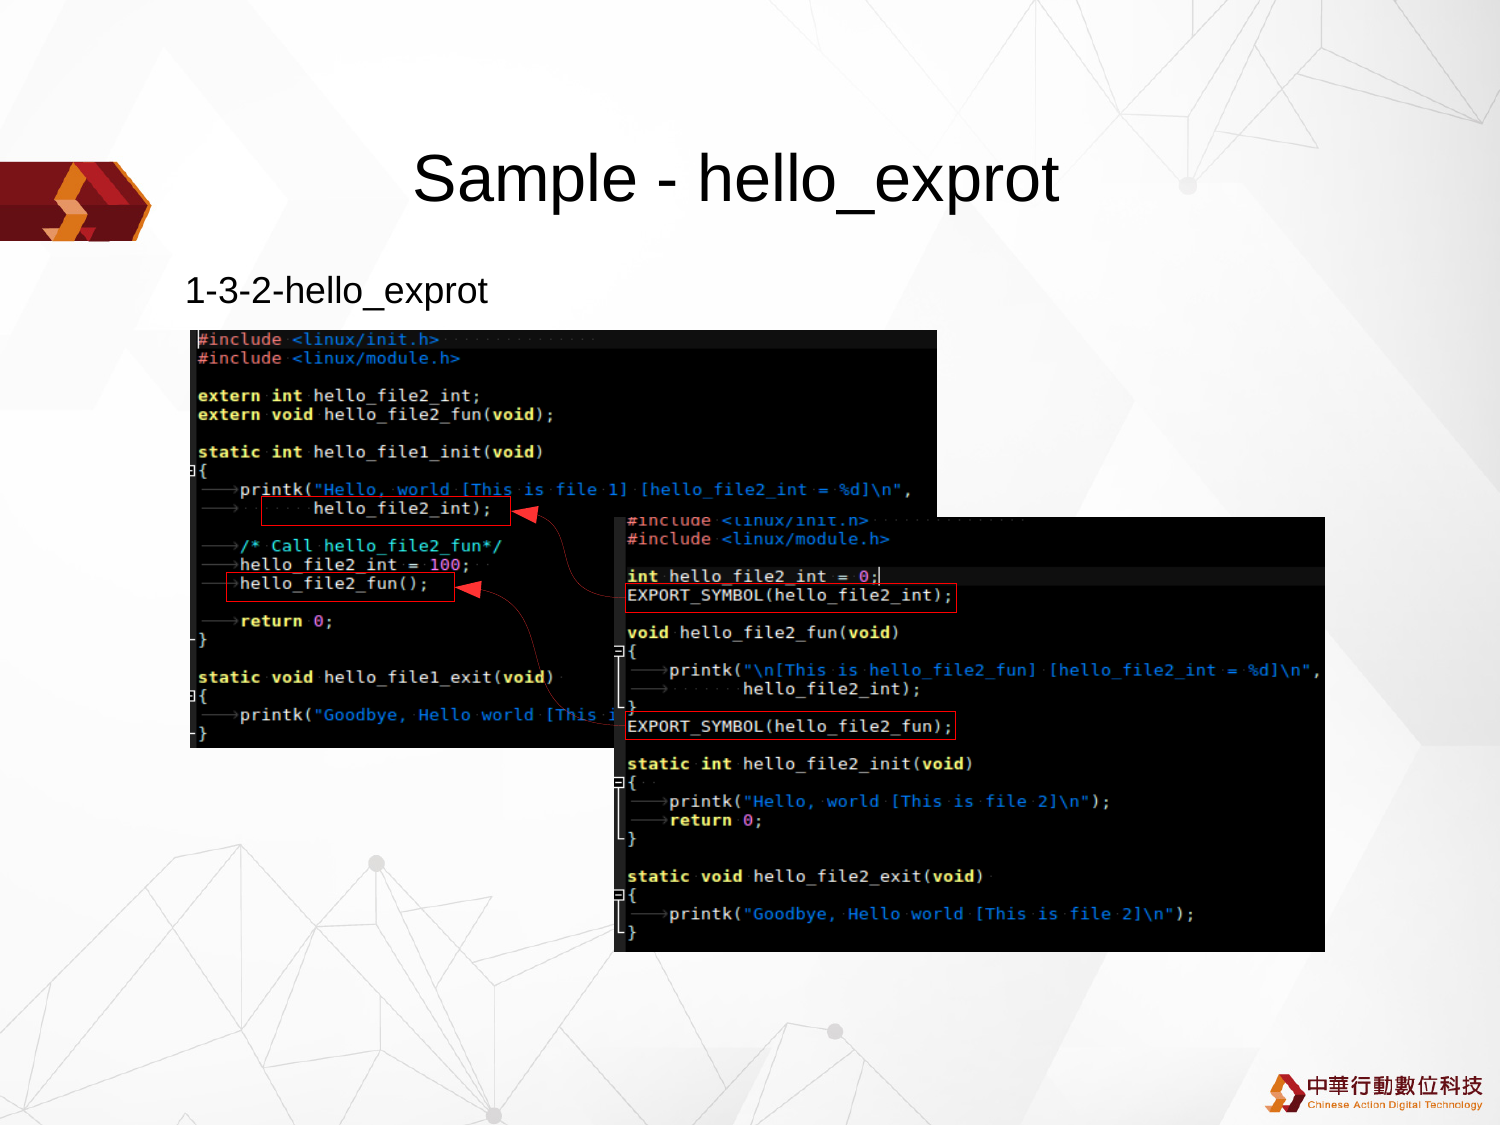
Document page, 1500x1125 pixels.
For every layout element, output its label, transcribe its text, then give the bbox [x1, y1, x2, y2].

picture [0, 0, 1500, 1125]
text_box 1-3-2-hello_exprot [170, 258, 503, 319]
title Sample - hello_exprot [107, 101, 1367, 255]
